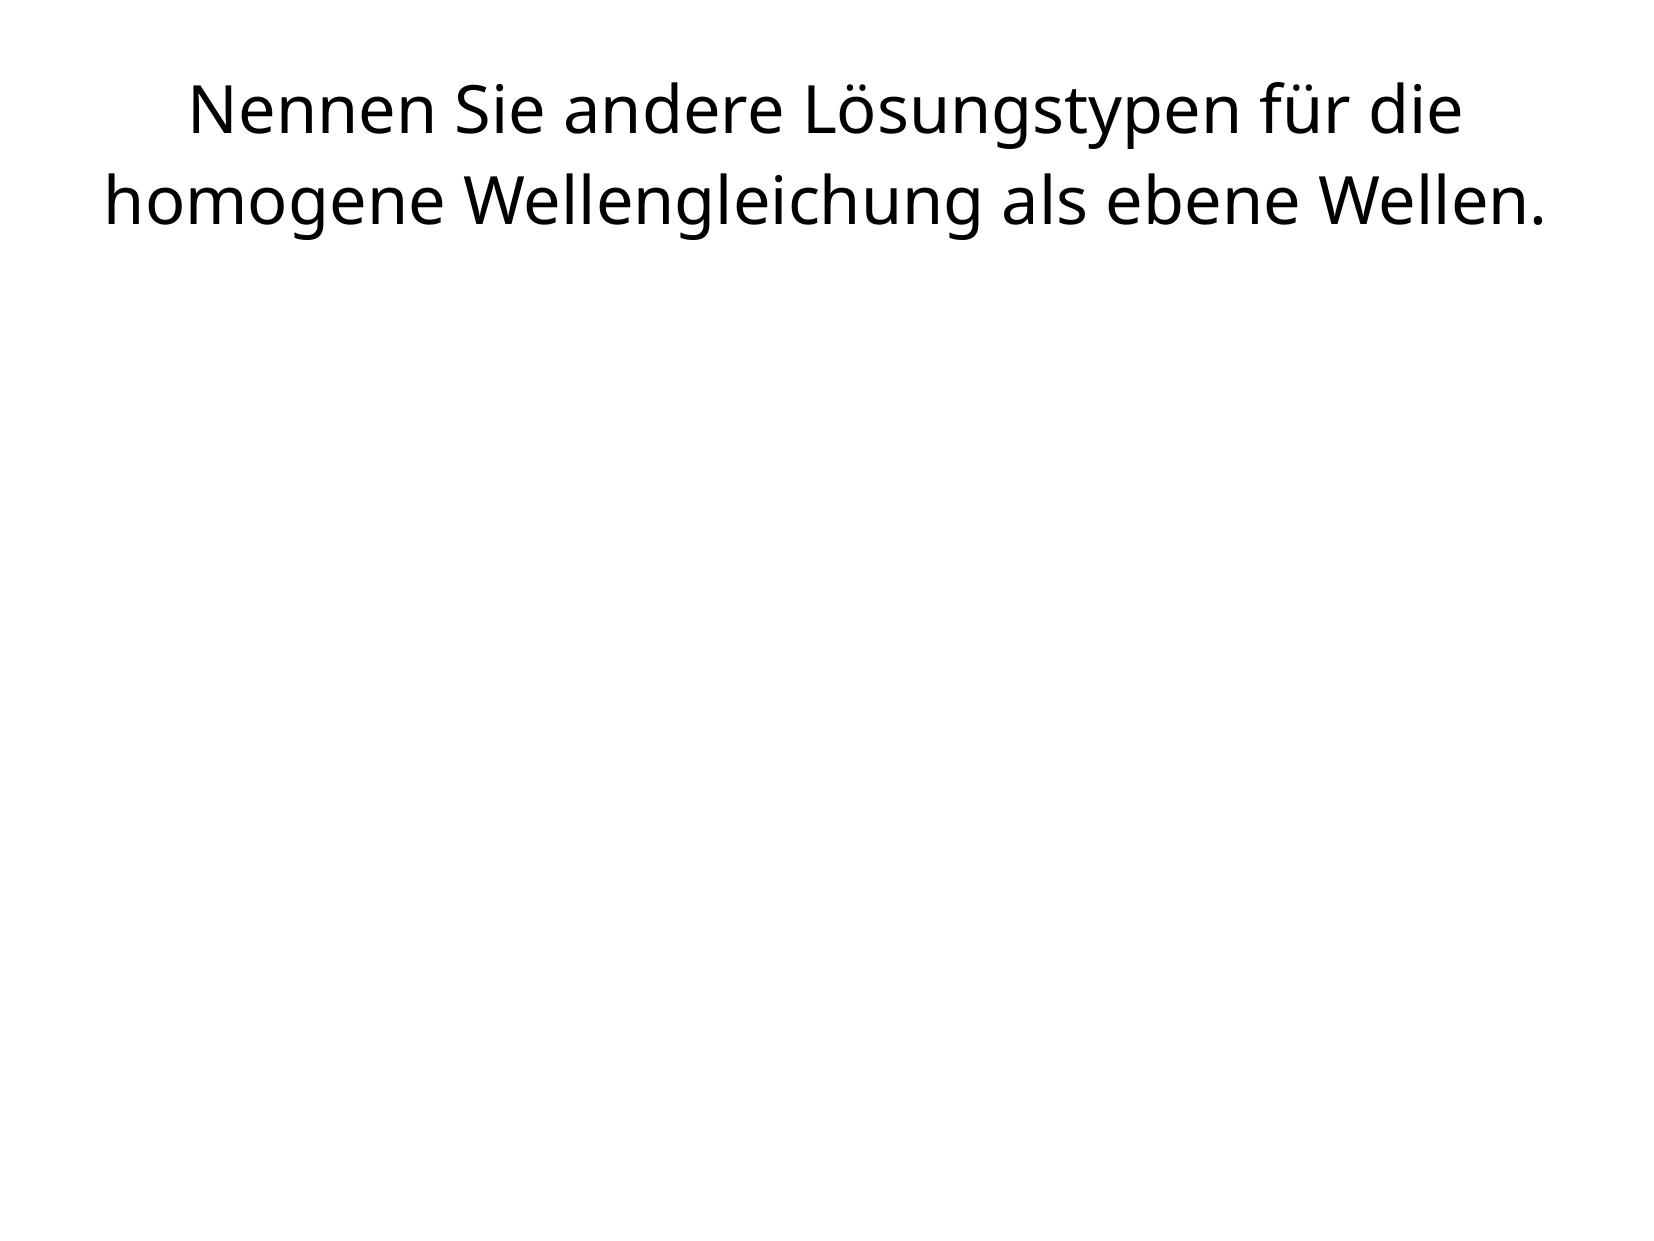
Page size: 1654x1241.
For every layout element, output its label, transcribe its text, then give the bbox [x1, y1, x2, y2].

title Nennen Sie andere Lösungstypen für die homogene Wellengleichung als ebene Wellen. [82, 49, 1571, 257]
